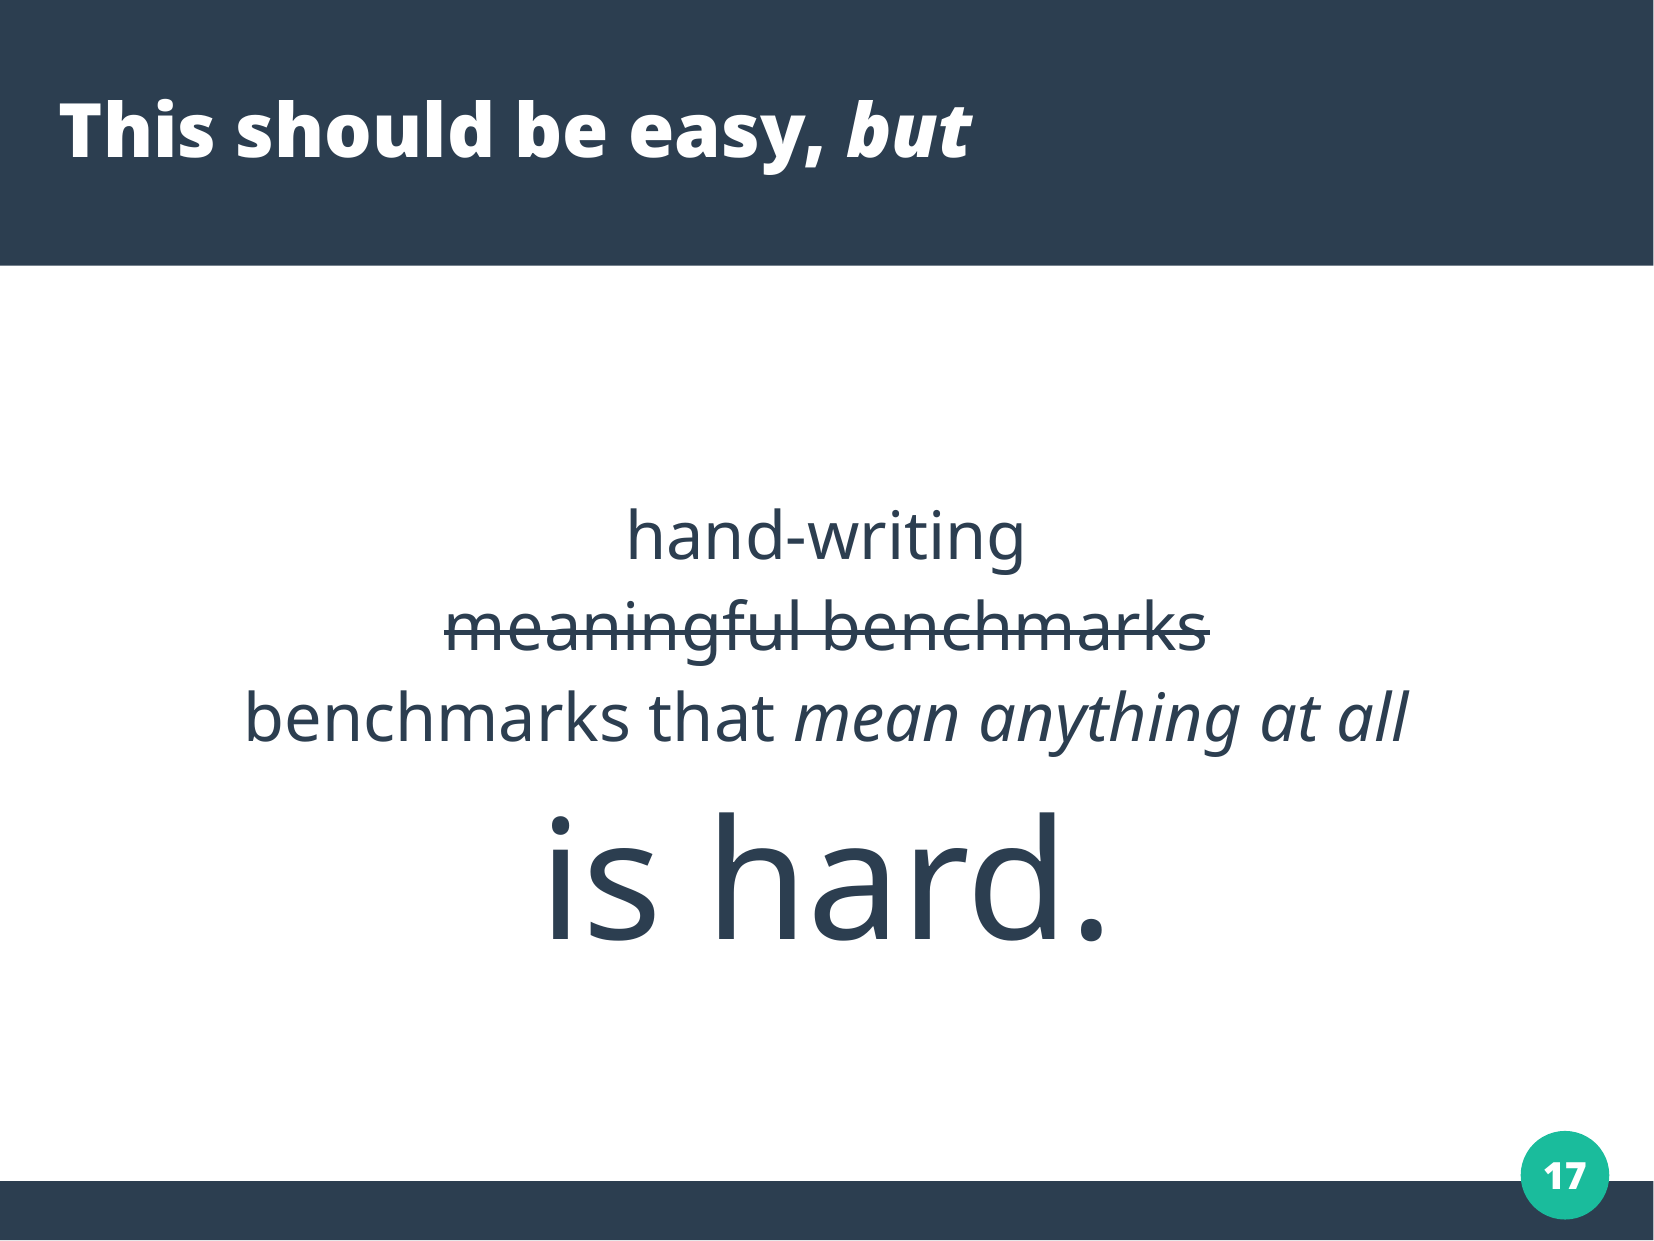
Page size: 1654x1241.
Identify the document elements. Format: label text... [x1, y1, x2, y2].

subtitle hand-writing meaningful benchmarks benchmarks that mean anything at all is hard. [59, 324, 1595, 1152]
title This should be easy, but [59, 56, 1595, 200]
